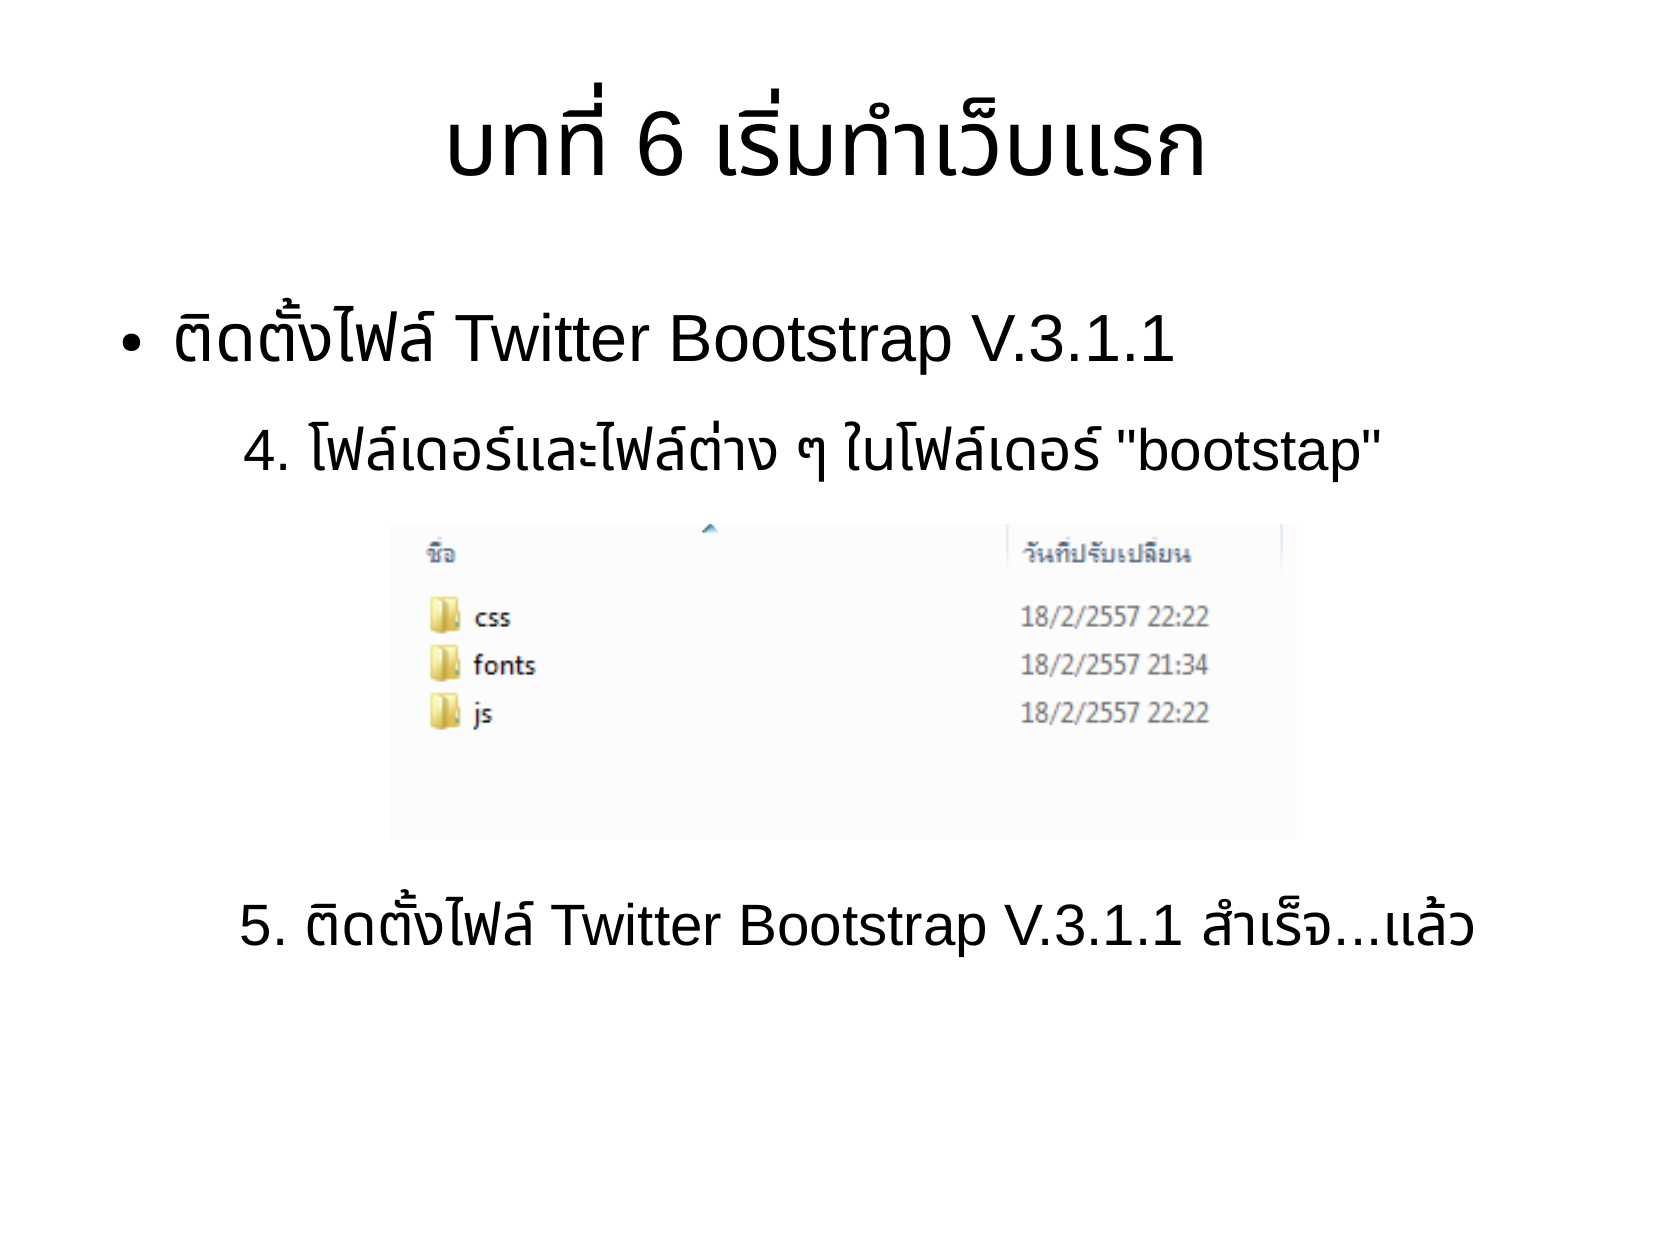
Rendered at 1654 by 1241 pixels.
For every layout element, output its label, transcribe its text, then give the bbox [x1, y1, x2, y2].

text_box 5. ติดตั้งไฟล์ Twitter Bootstrap V.3.1.1 สำเร็จ...แล้ว [225, 885, 1576, 965]
picture [390, 524, 1297, 841]
title บทที่ 6 เริ่มทำเว็บแรก [82, 49, 1571, 257]
list ติดตั้งไฟล์ Twitter Bootstrap V.3.1.1 4. โฟล์เดอร์และไฟล์ต่าง ๆ ในโฟล์เดอร์ "bootstap" [101, 300, 1591, 1021]
